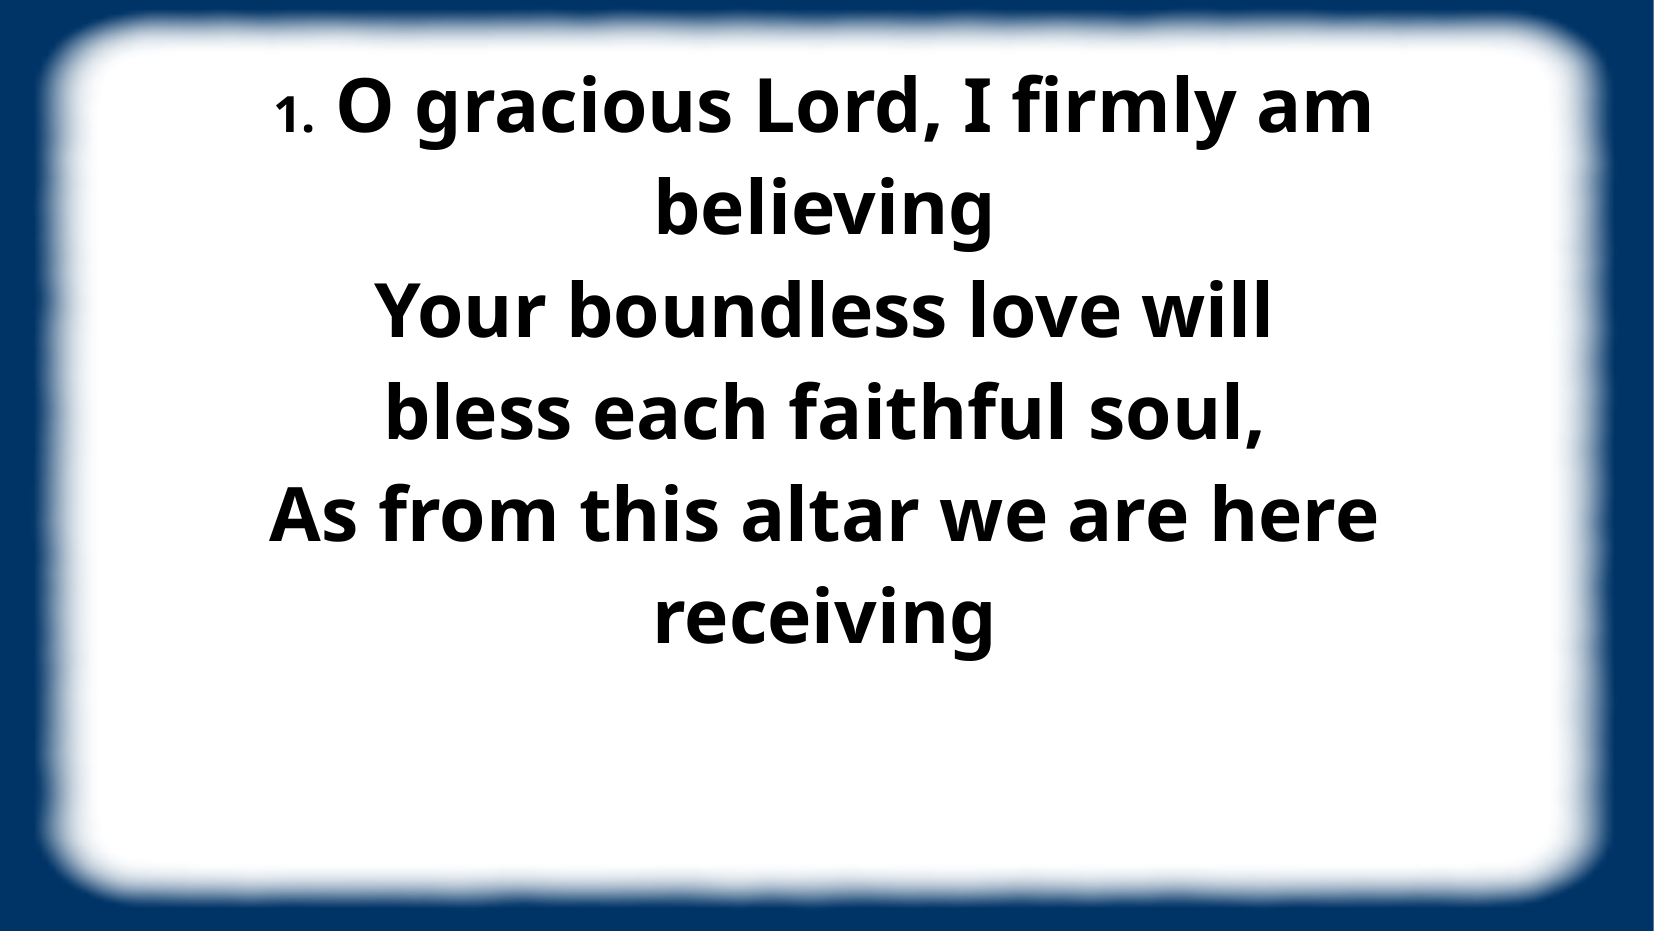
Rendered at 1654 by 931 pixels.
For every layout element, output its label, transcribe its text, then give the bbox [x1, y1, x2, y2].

picture [0, 0, 1654, 931]
text_box 1. O gracious Lord, I firmly am believing Your boundless love will bless each faithful soul, As from this altar we are here receiving [105, 45, 1546, 460]
